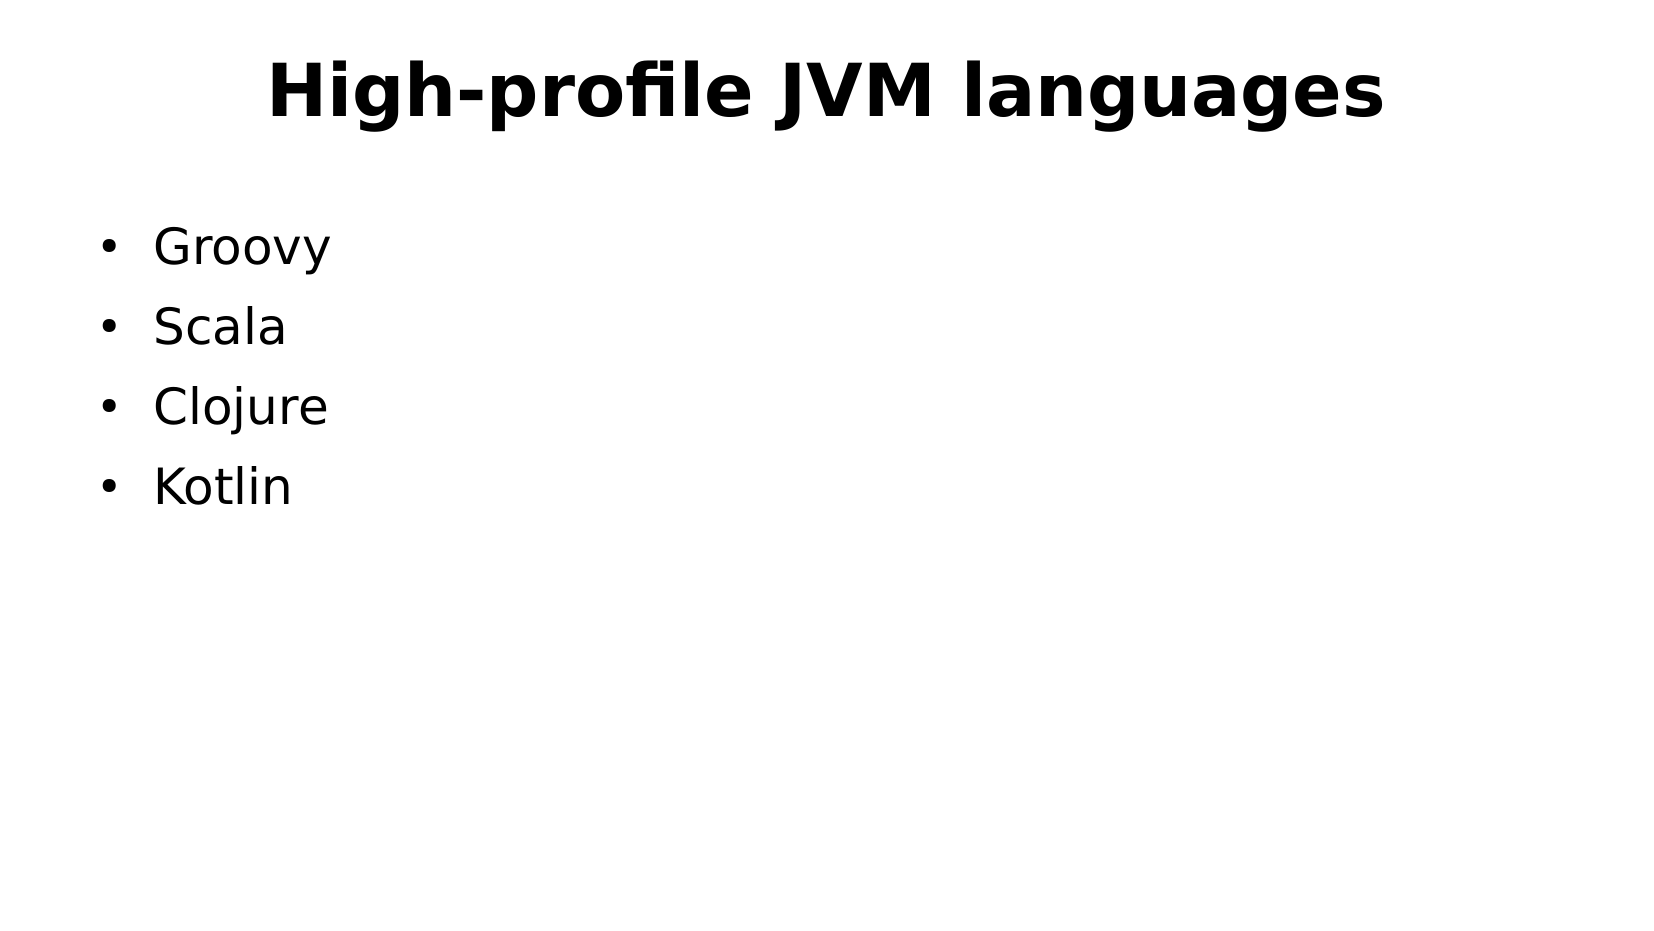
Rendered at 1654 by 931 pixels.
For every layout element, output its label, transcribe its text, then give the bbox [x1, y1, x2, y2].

title High-profile JVM languages [82, 6, 1571, 177]
list Groovy Scala Clojure Kotlin [82, 217, 1571, 758]
